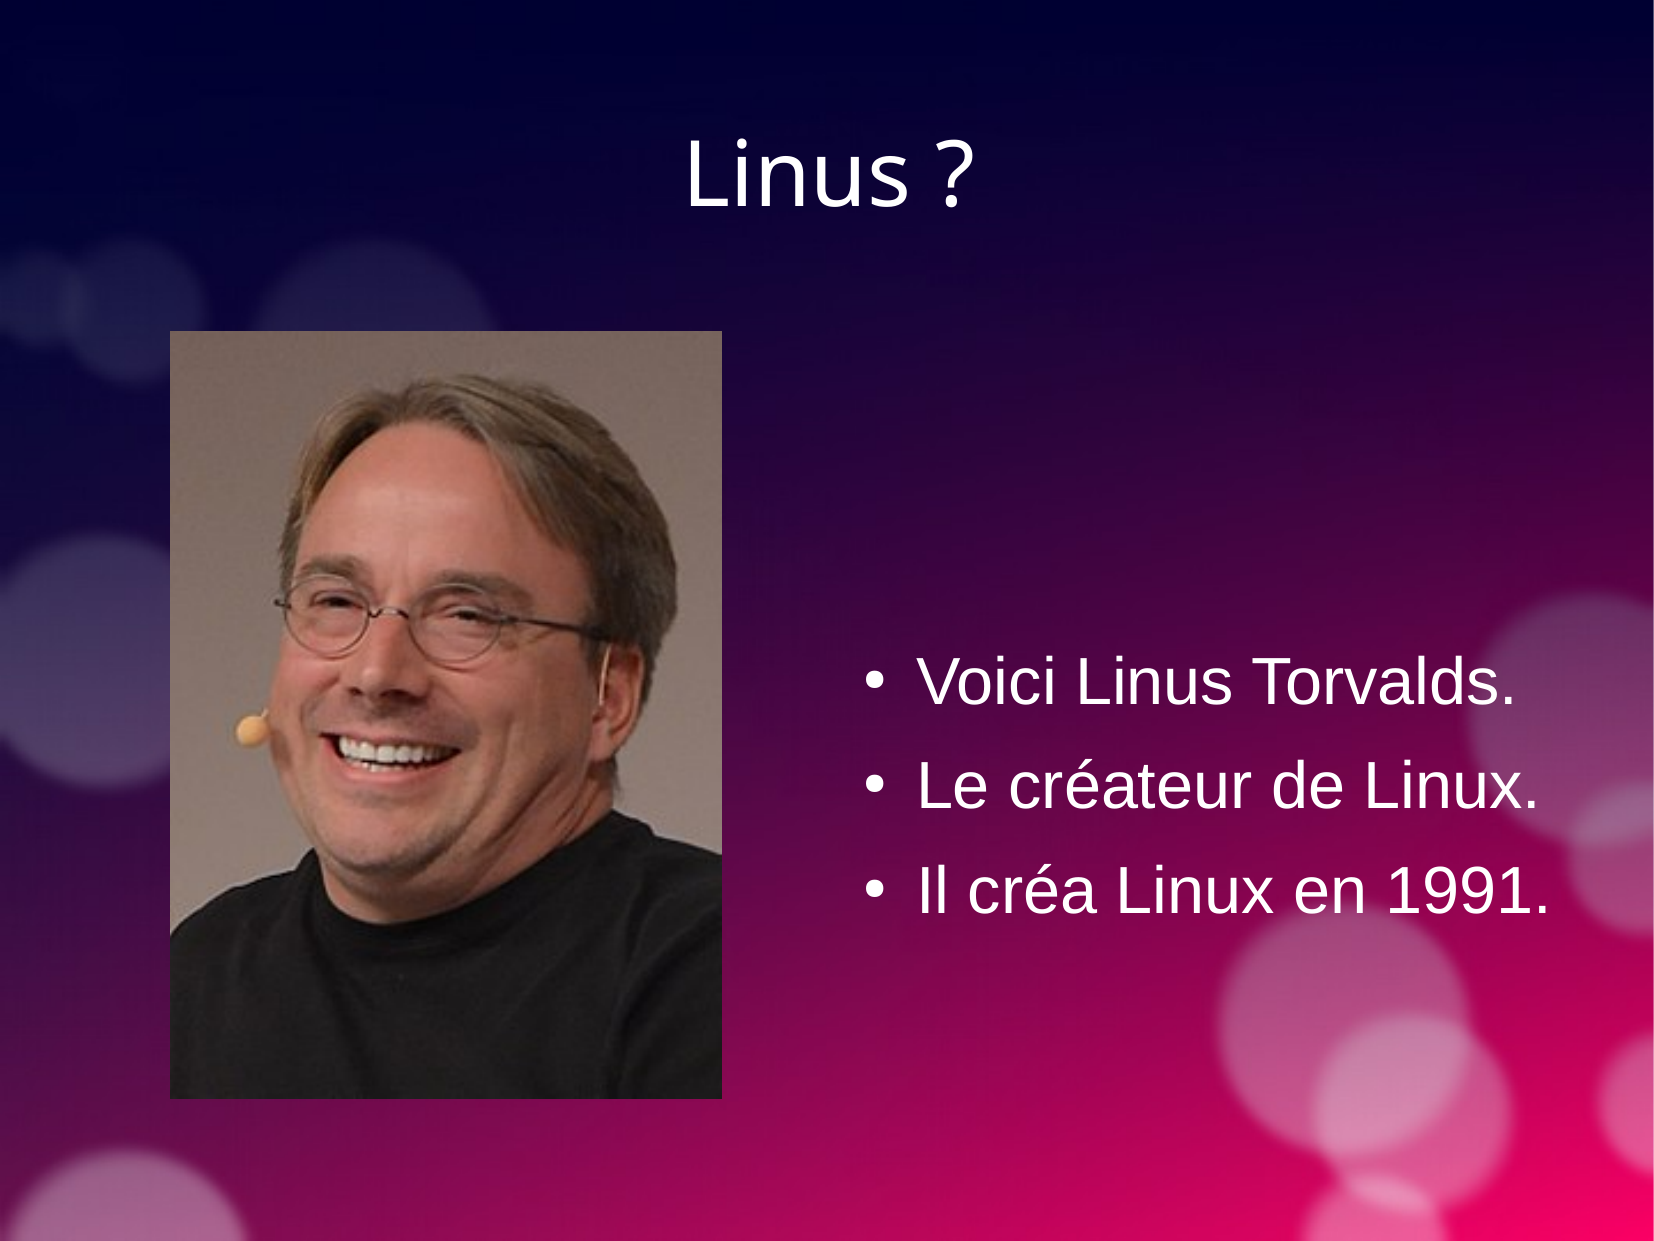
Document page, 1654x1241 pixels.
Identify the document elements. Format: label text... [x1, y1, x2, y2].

list Voici Linus Torvalds. Le créateur de Linux. Il créa Linux en 1991. [845, 331, 1572, 1099]
title Linus ? [82, 67, 1571, 275]
picture [0, 0, 1654, 1241]
